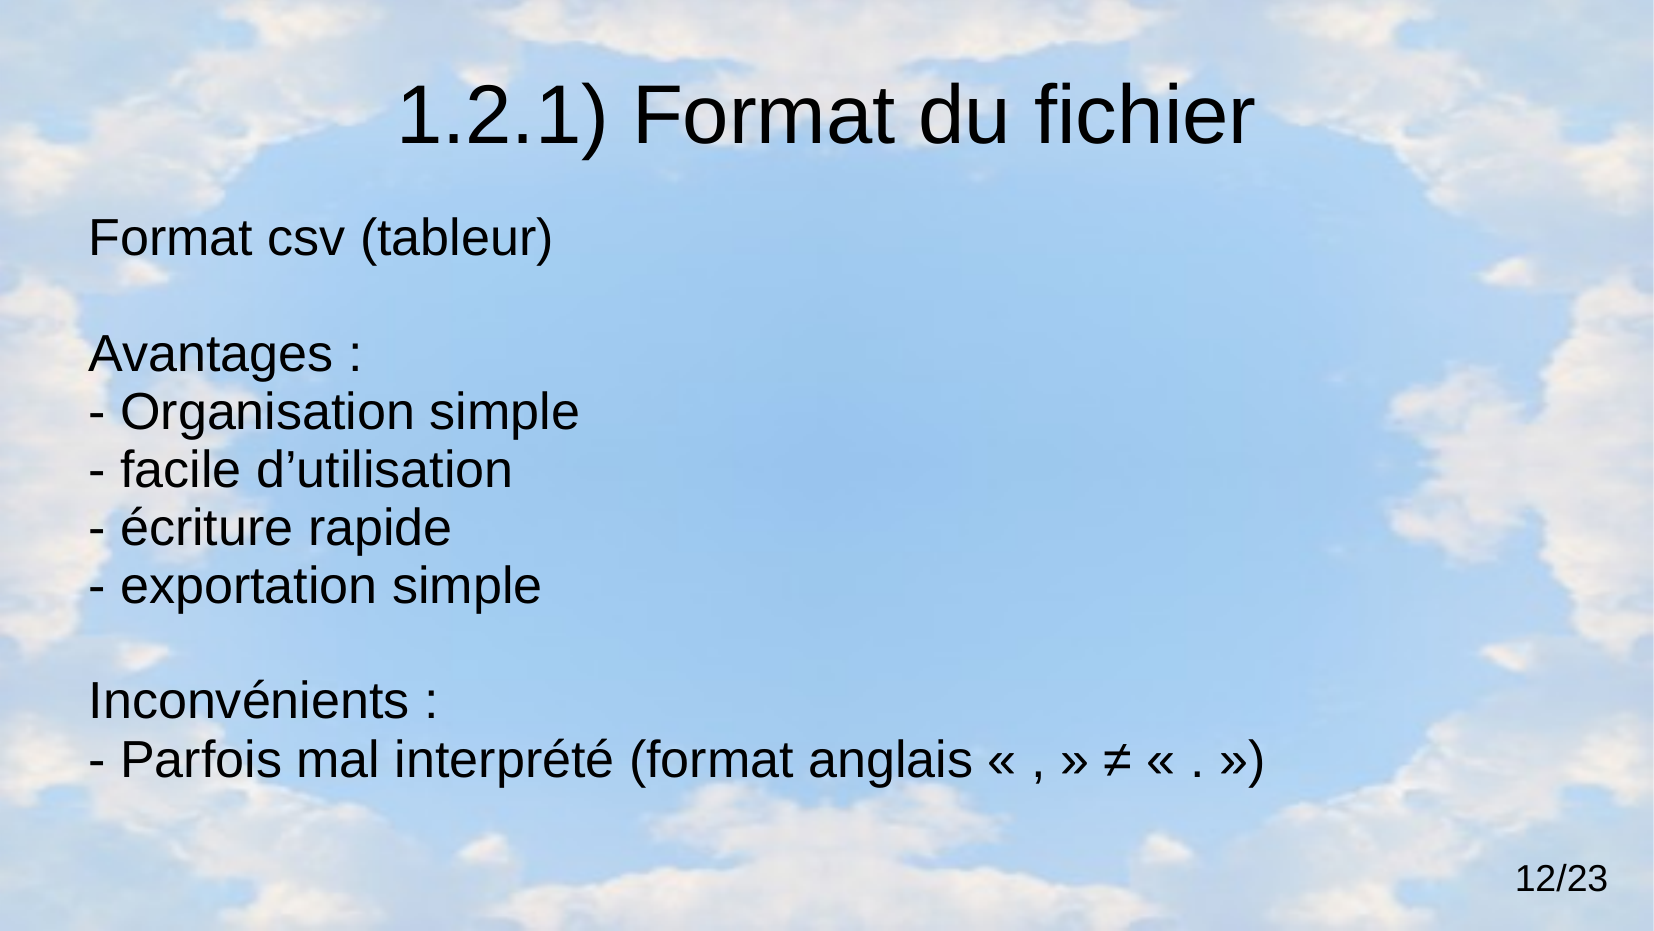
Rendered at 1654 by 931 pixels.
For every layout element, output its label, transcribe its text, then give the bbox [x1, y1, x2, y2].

title 1.2.1) Format du fichier [82, 37, 1571, 193]
picture [0, 0, 1654, 931]
text_box <numéro>/23 [1500, 850, 1654, 921]
subtitle Format csv (tableur) Avantages : - Organisation simple - facile d’utilisation - écriture rapide - exportation simple Inconvénients : - Parfois mal interprété (format anglais « , » ≠ « . ») [88, 208, 1577, 789]
